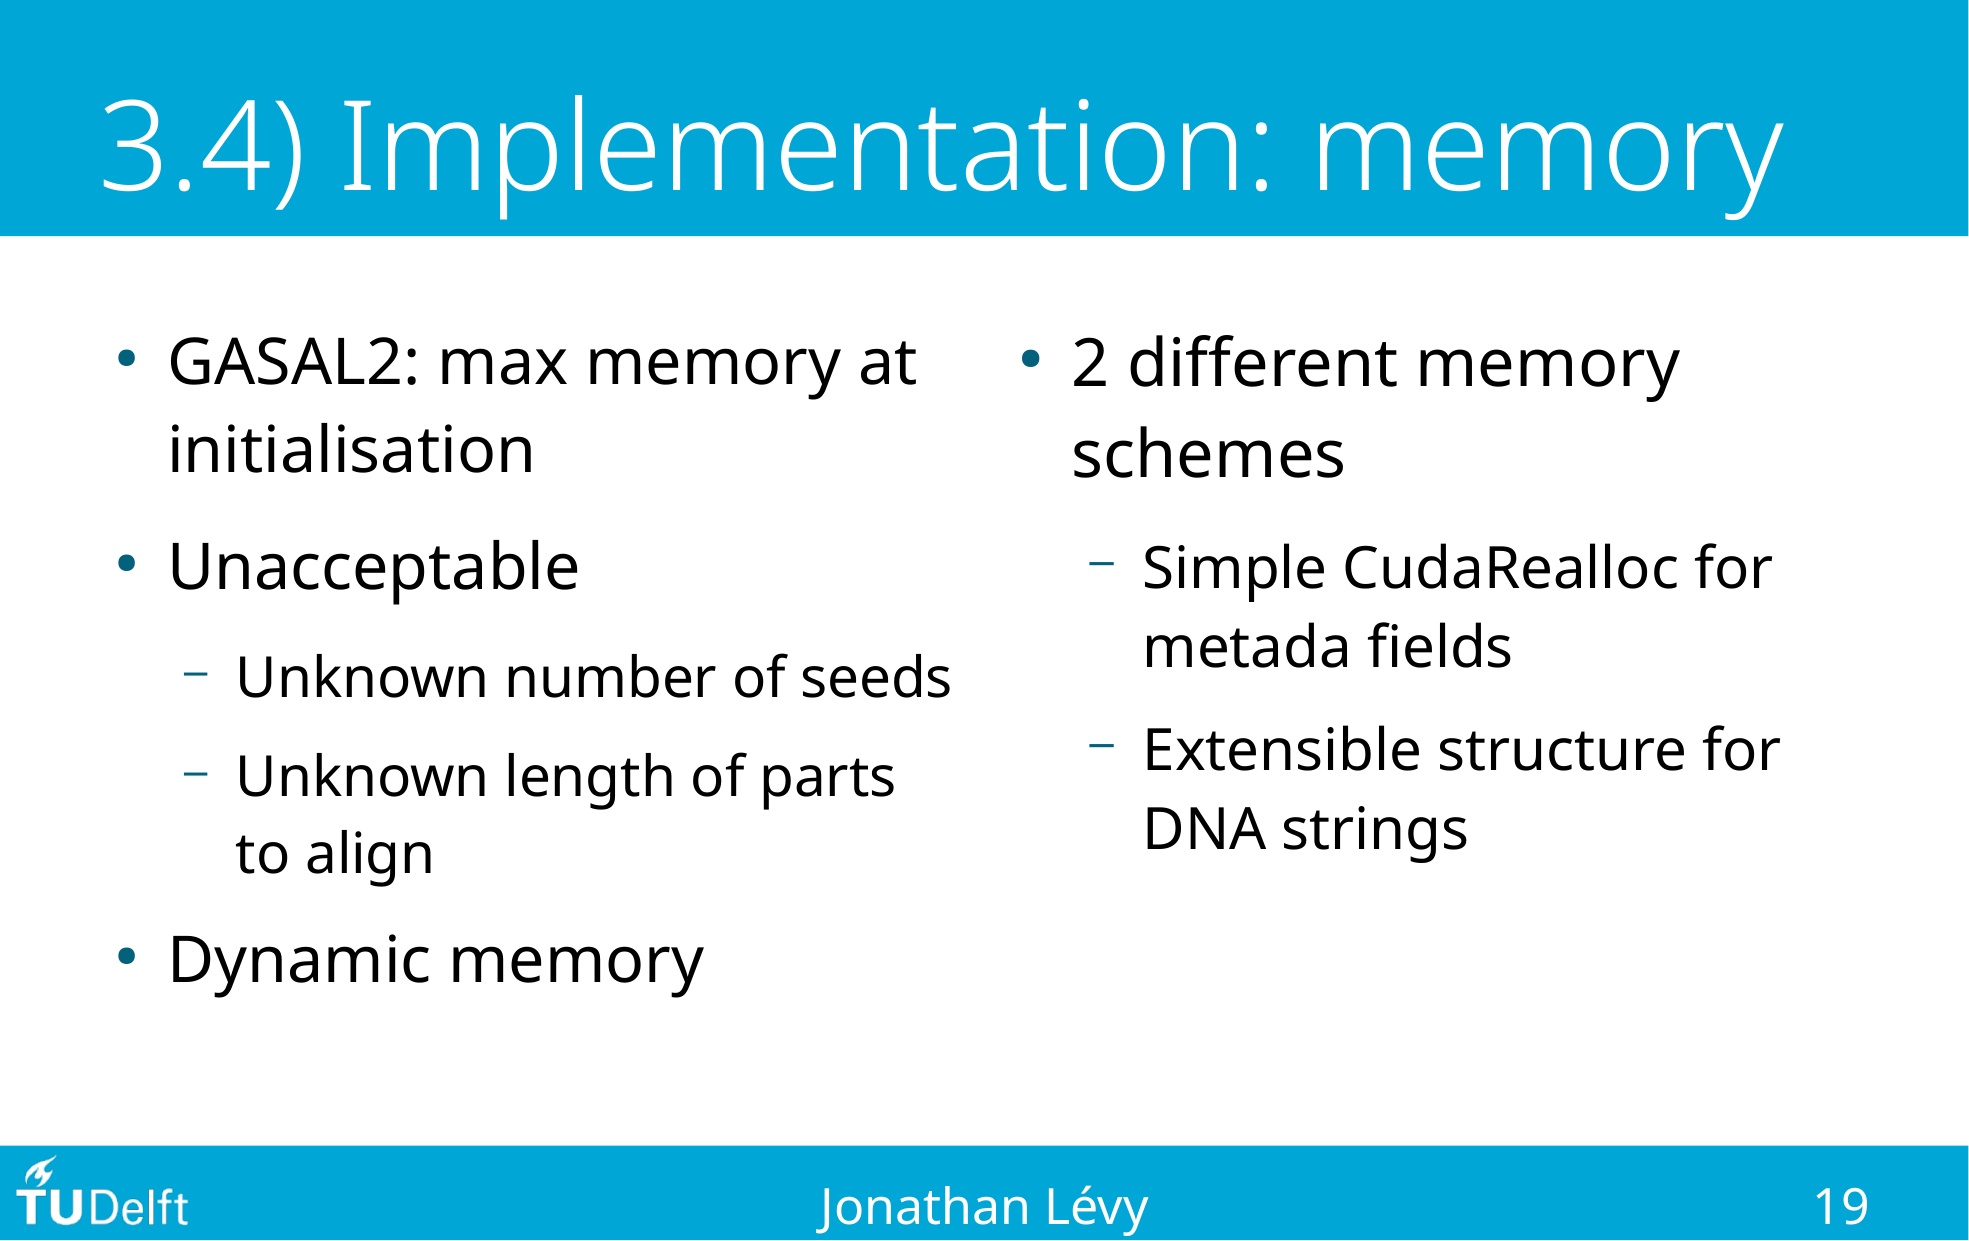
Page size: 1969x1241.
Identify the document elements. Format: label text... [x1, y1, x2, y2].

title 3.4) Implementation: memory [98, 19, 1870, 227]
list 2 different memory schemes Simple CudaRealloc for metada fields Extensible structure for DNA strings [1001, 315, 1861, 1081]
list GASAL2: max memory at initialisation Unacceptable Unknown number of seeds Unknown length of parts to align Dynamic memory [98, 315, 958, 1081]
